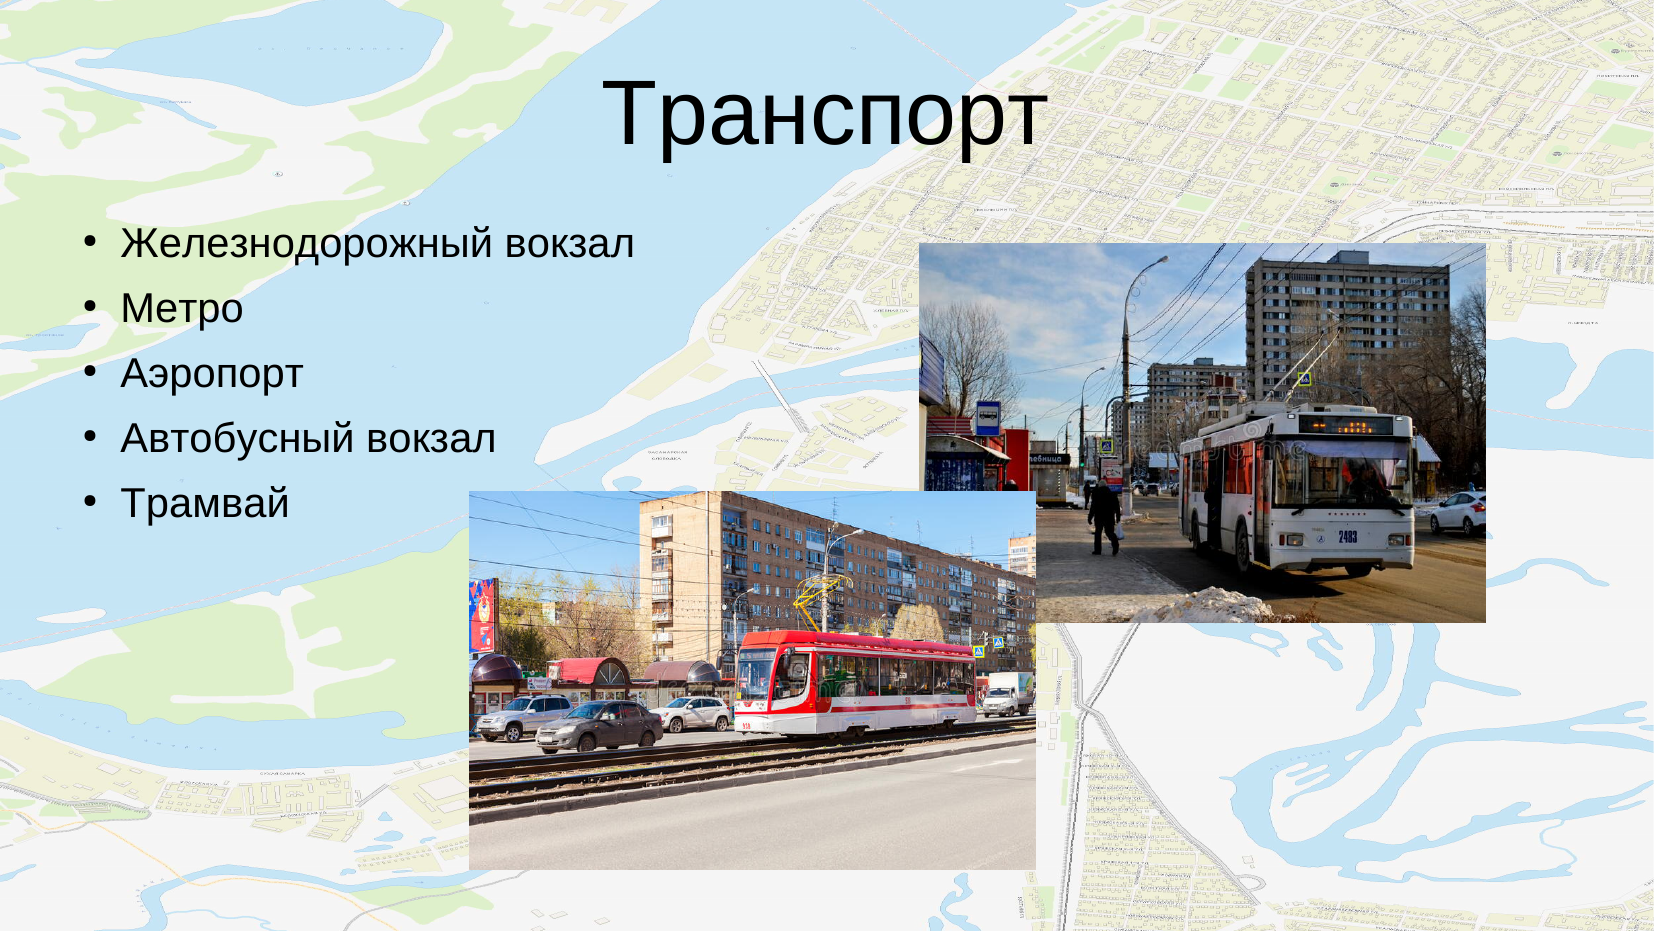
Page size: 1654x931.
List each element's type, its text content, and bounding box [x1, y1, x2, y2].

title Транспорт [82, 36, 1570, 192]
picture [469, 243, 1486, 871]
list Железнодорожный вокзал Метро Аэропорт Автобусный вокзал Трамвай [82, 217, 809, 757]
